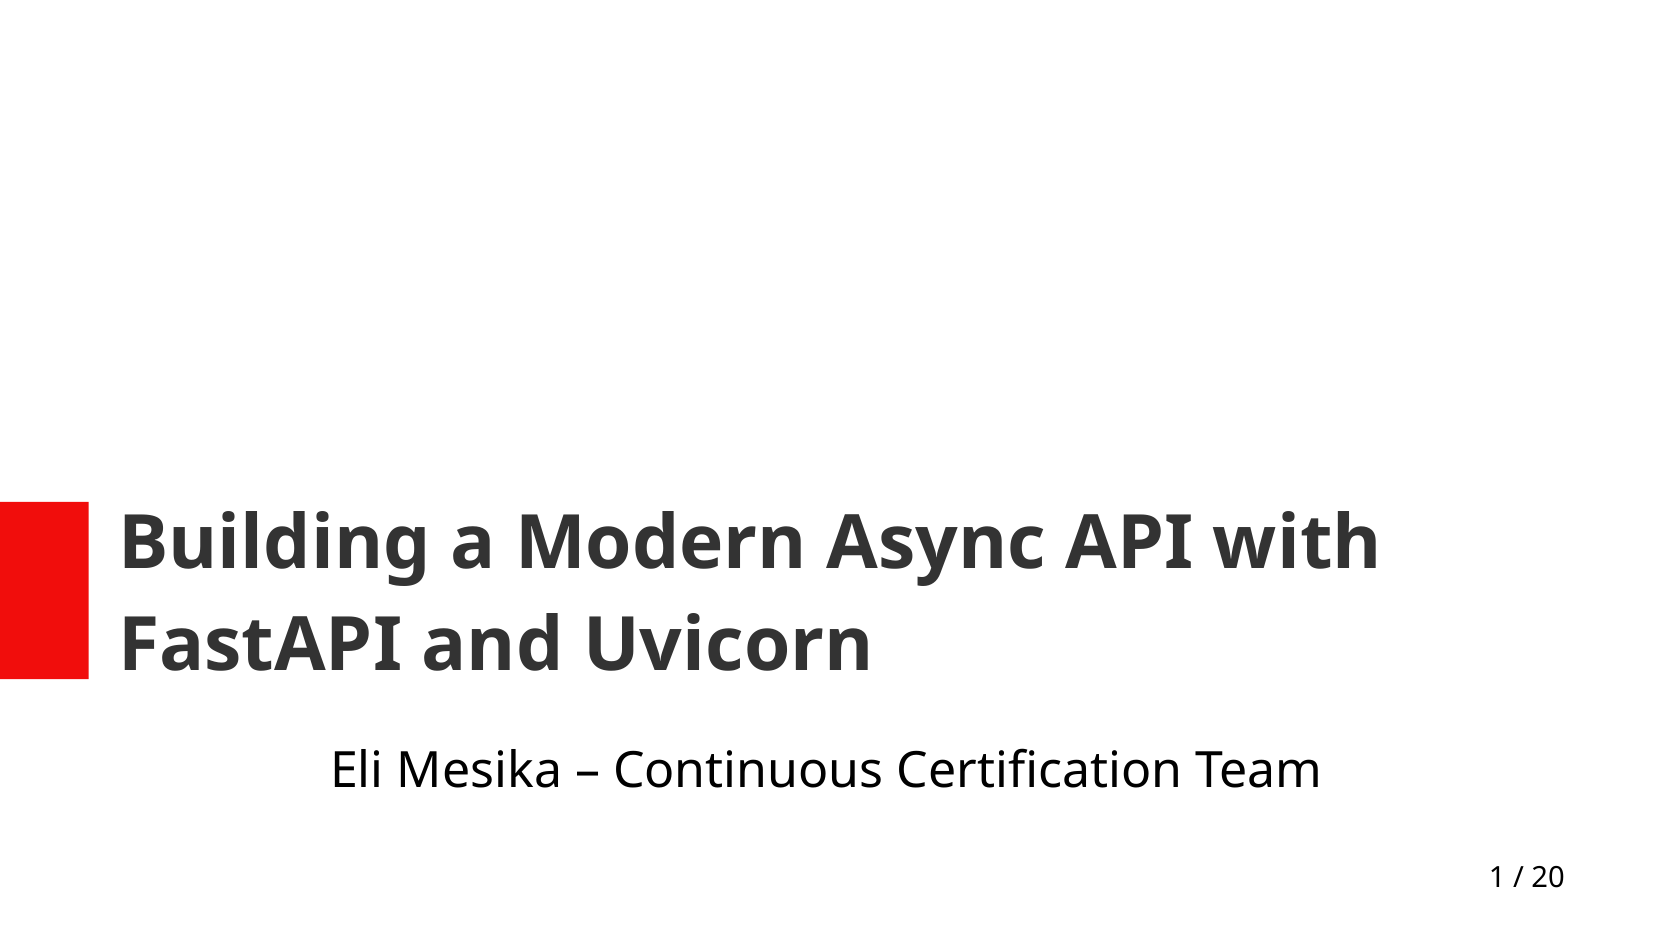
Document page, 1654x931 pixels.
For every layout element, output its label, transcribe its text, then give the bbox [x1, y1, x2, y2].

subtitle Eli Mesika – Continuous Certification Team [118, 708, 1536, 827]
title Building a Modern Async API with FastAPI and Uvicorn [118, 501, 1536, 680]
